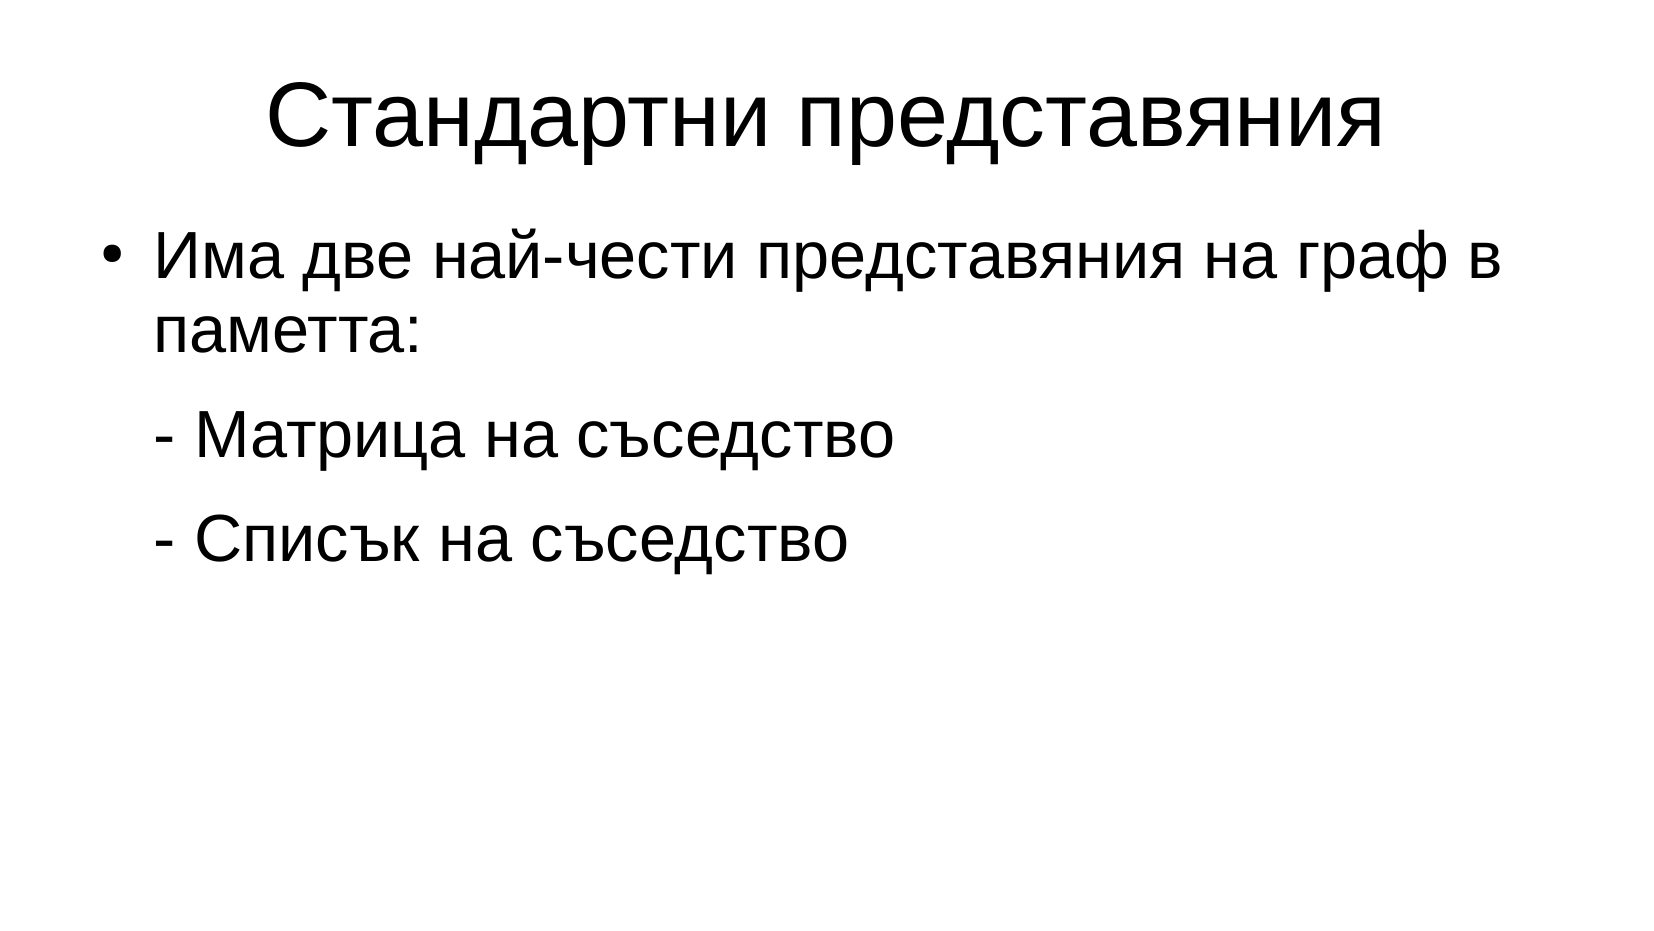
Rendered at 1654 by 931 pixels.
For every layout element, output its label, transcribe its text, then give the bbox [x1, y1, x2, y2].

list Има две най-чести представяния на граф в паметта: - Матрица на съседство - Списък на съседство [82, 217, 1571, 758]
title Стандартни представяния [82, 37, 1571, 193]
